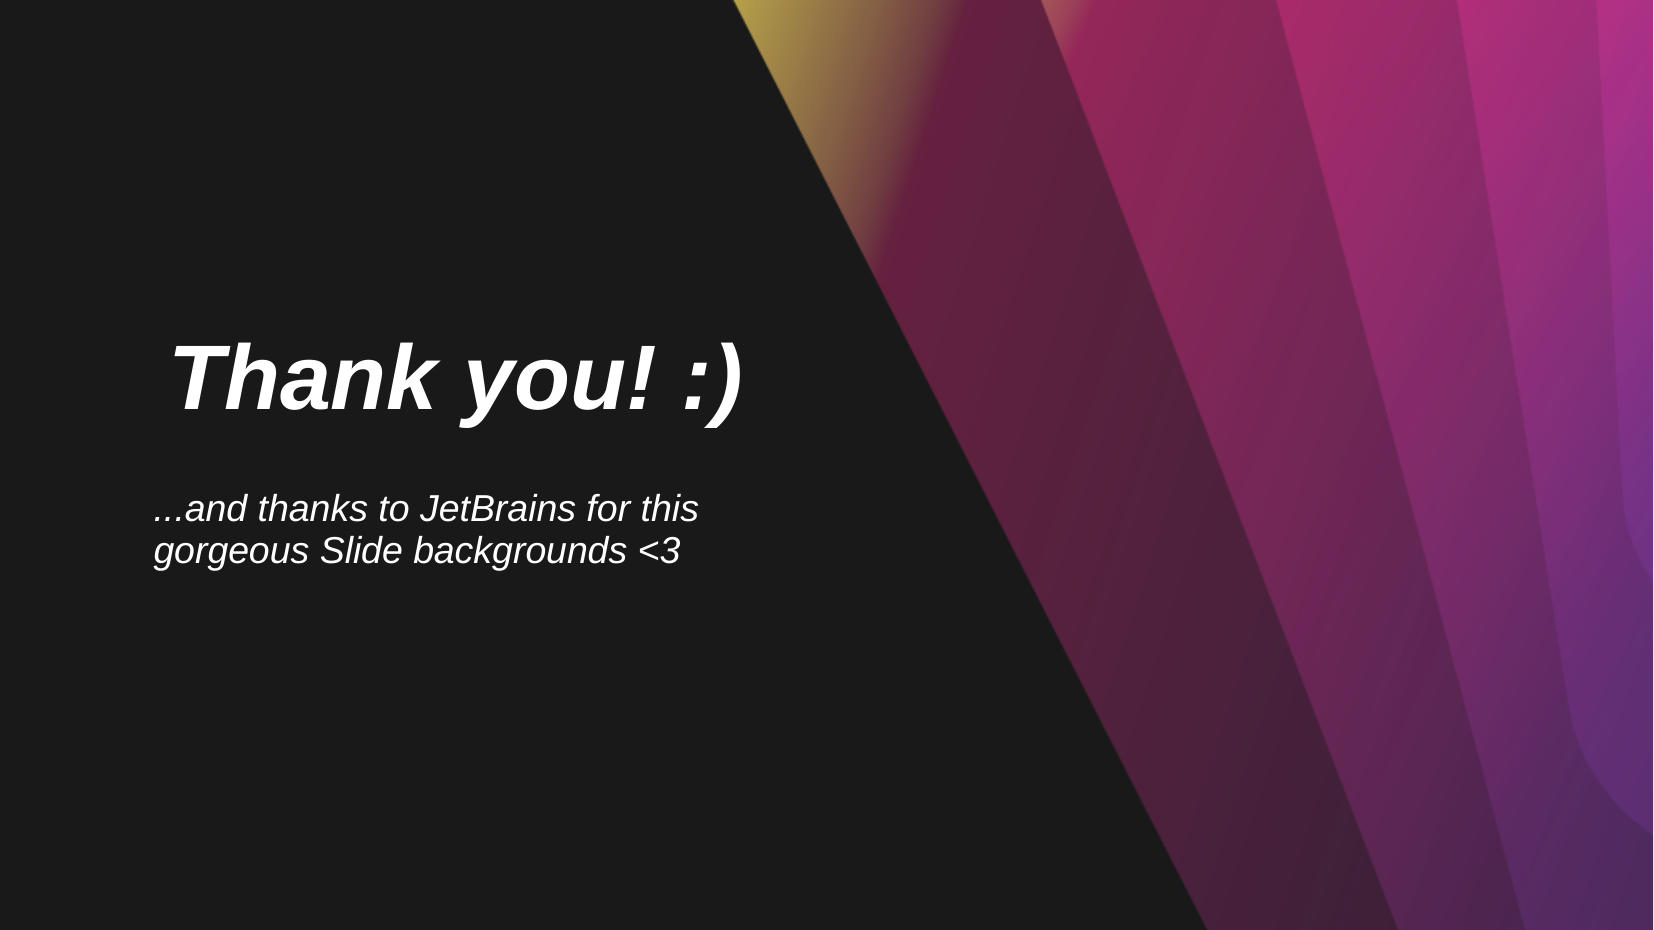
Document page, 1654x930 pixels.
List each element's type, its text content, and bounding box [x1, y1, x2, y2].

picture [0, 0, 1654, 930]
title Thank you! :) [0, 300, 1201, 456]
list ...and thanks to JetBrains for this gorgeous Slide backgrounds <3 [82, 487, 751, 930]
